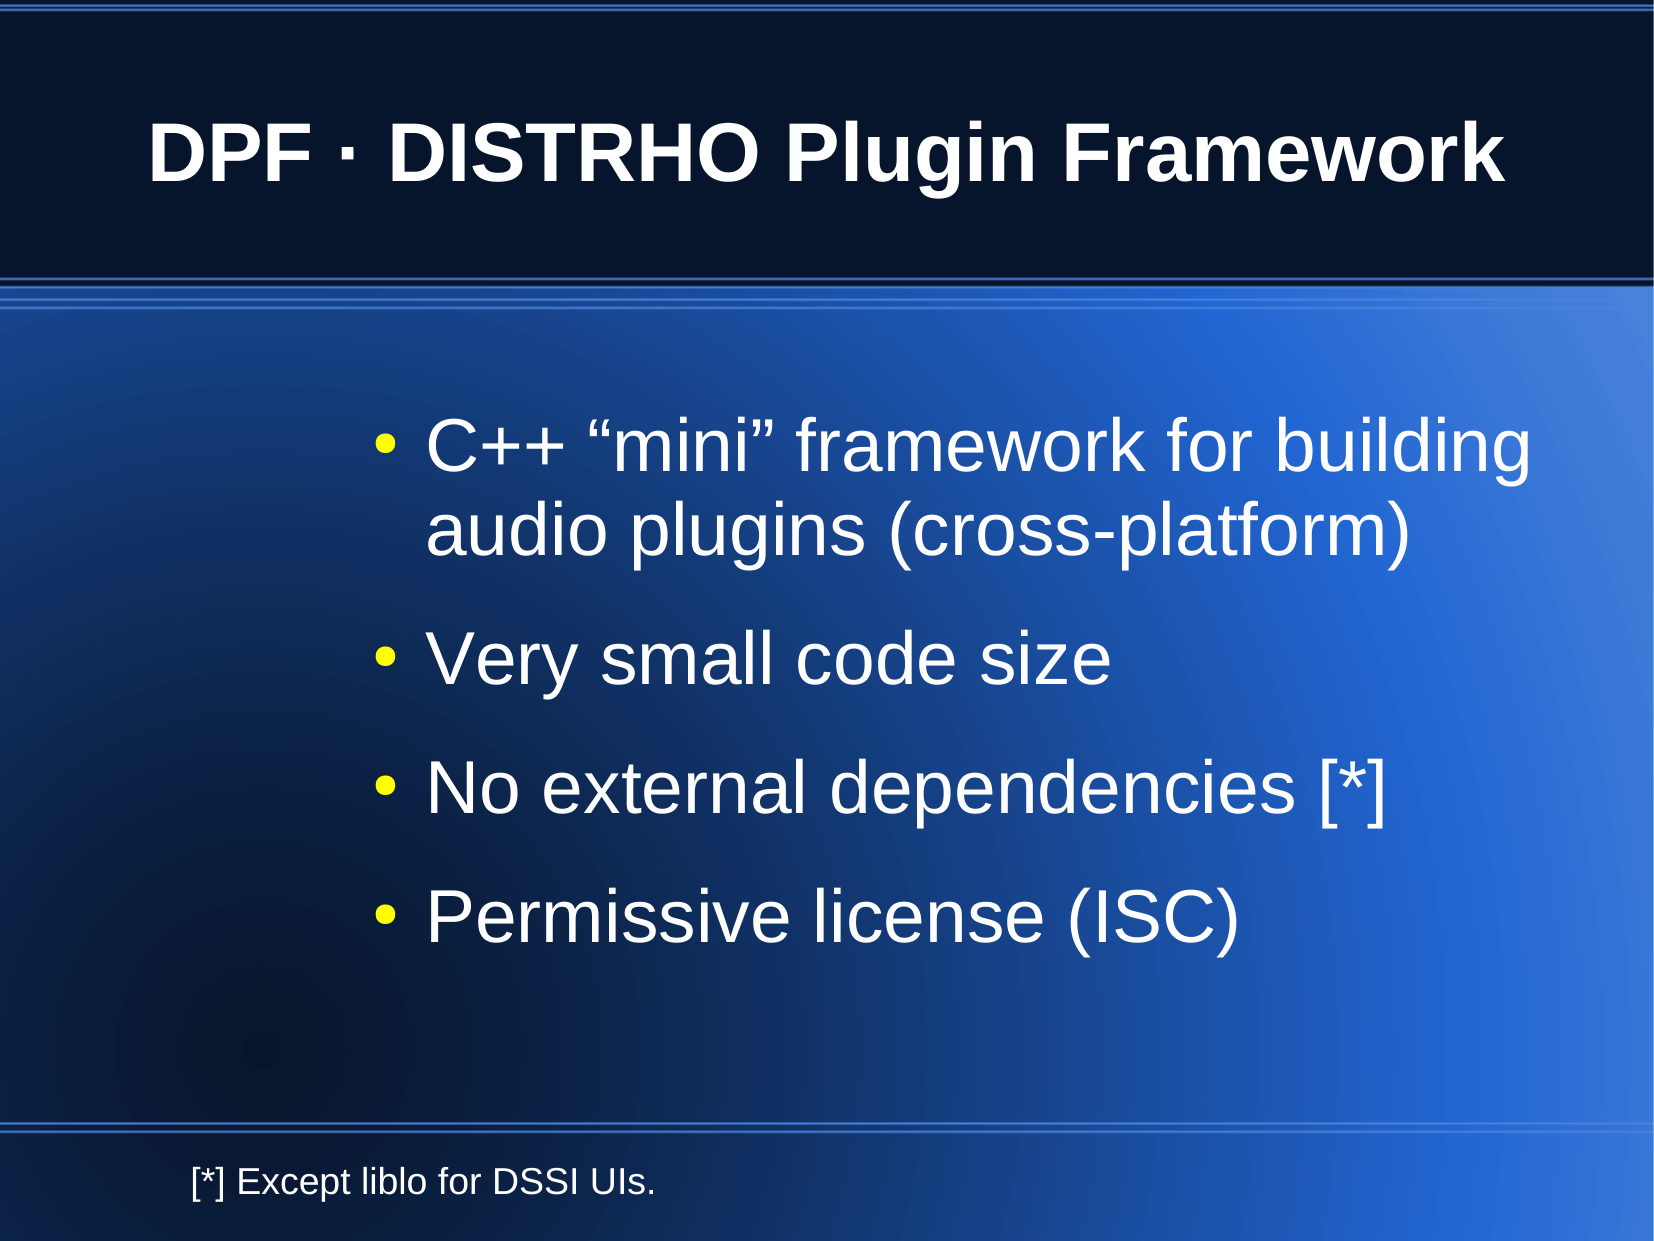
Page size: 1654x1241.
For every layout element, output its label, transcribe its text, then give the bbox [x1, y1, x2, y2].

picture [0, 0, 1654, 1241]
title DPF · DISTRHO Plugin Framework [82, 49, 1571, 257]
title [*] Except liblo for DSSI UIs. [177, 1122, 1565, 1241]
list C++ “mini” framework for building audio plugins (cross-platform) Very small code size No external dependencies [*] Permissive license (ISC) [354, 290, 1571, 1010]
